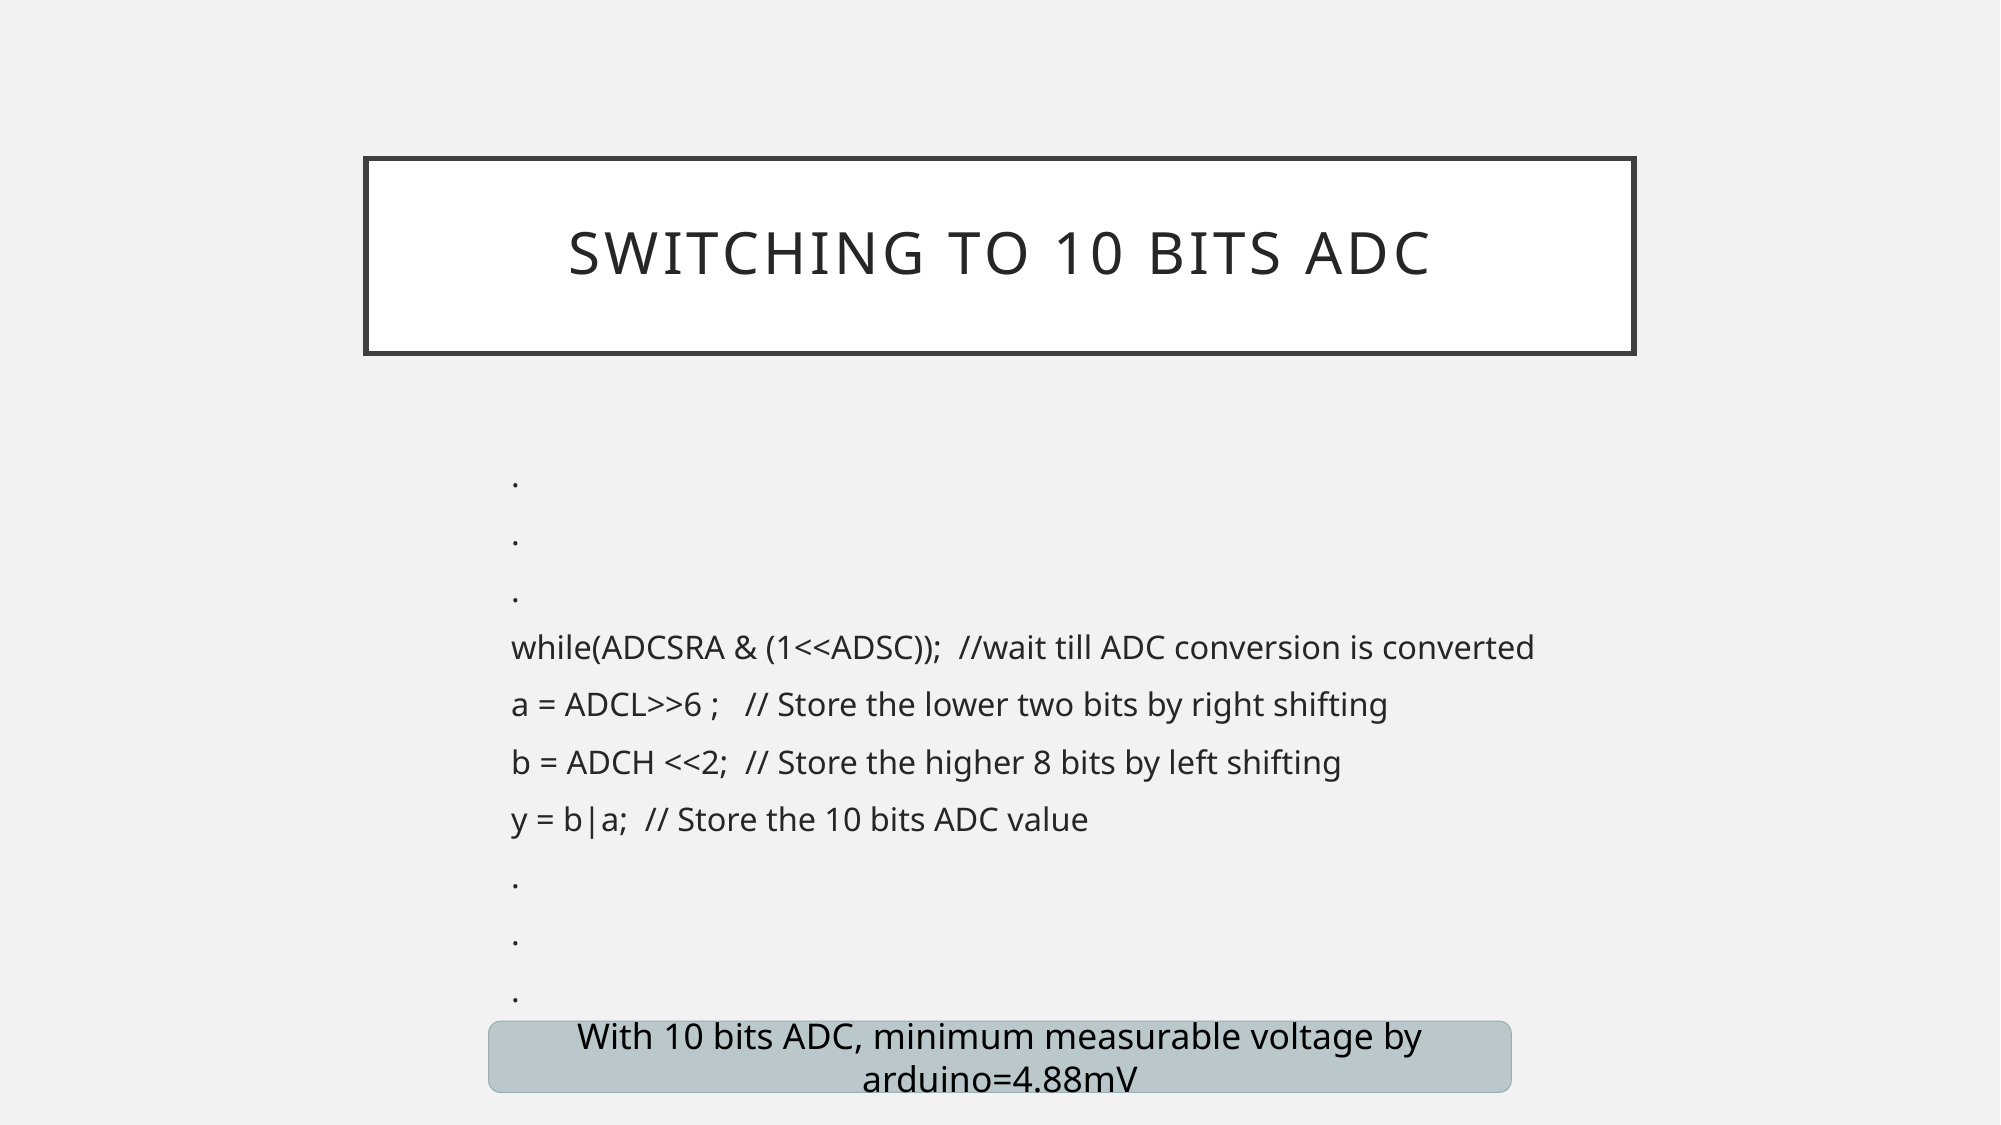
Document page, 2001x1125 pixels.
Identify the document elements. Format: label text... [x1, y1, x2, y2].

text_box With 10 bits ADC, minimum measurable voltage by arduino=4.88mV [488, 1021, 1512, 1093]
list . . . while(ADCSRA & (1<<ADSC)); //wait till ADC conversion is converted a = ADCL>>6 ; // Store the lower two bits by right shifting b = ADCH <<2; // Store the higher 8 bits by left shifting y = b|a; // Store the 10 bits ADC value . . . [496, 447, 1778, 1022]
title Switching to 10 bits adc [366, 158, 1634, 354]
